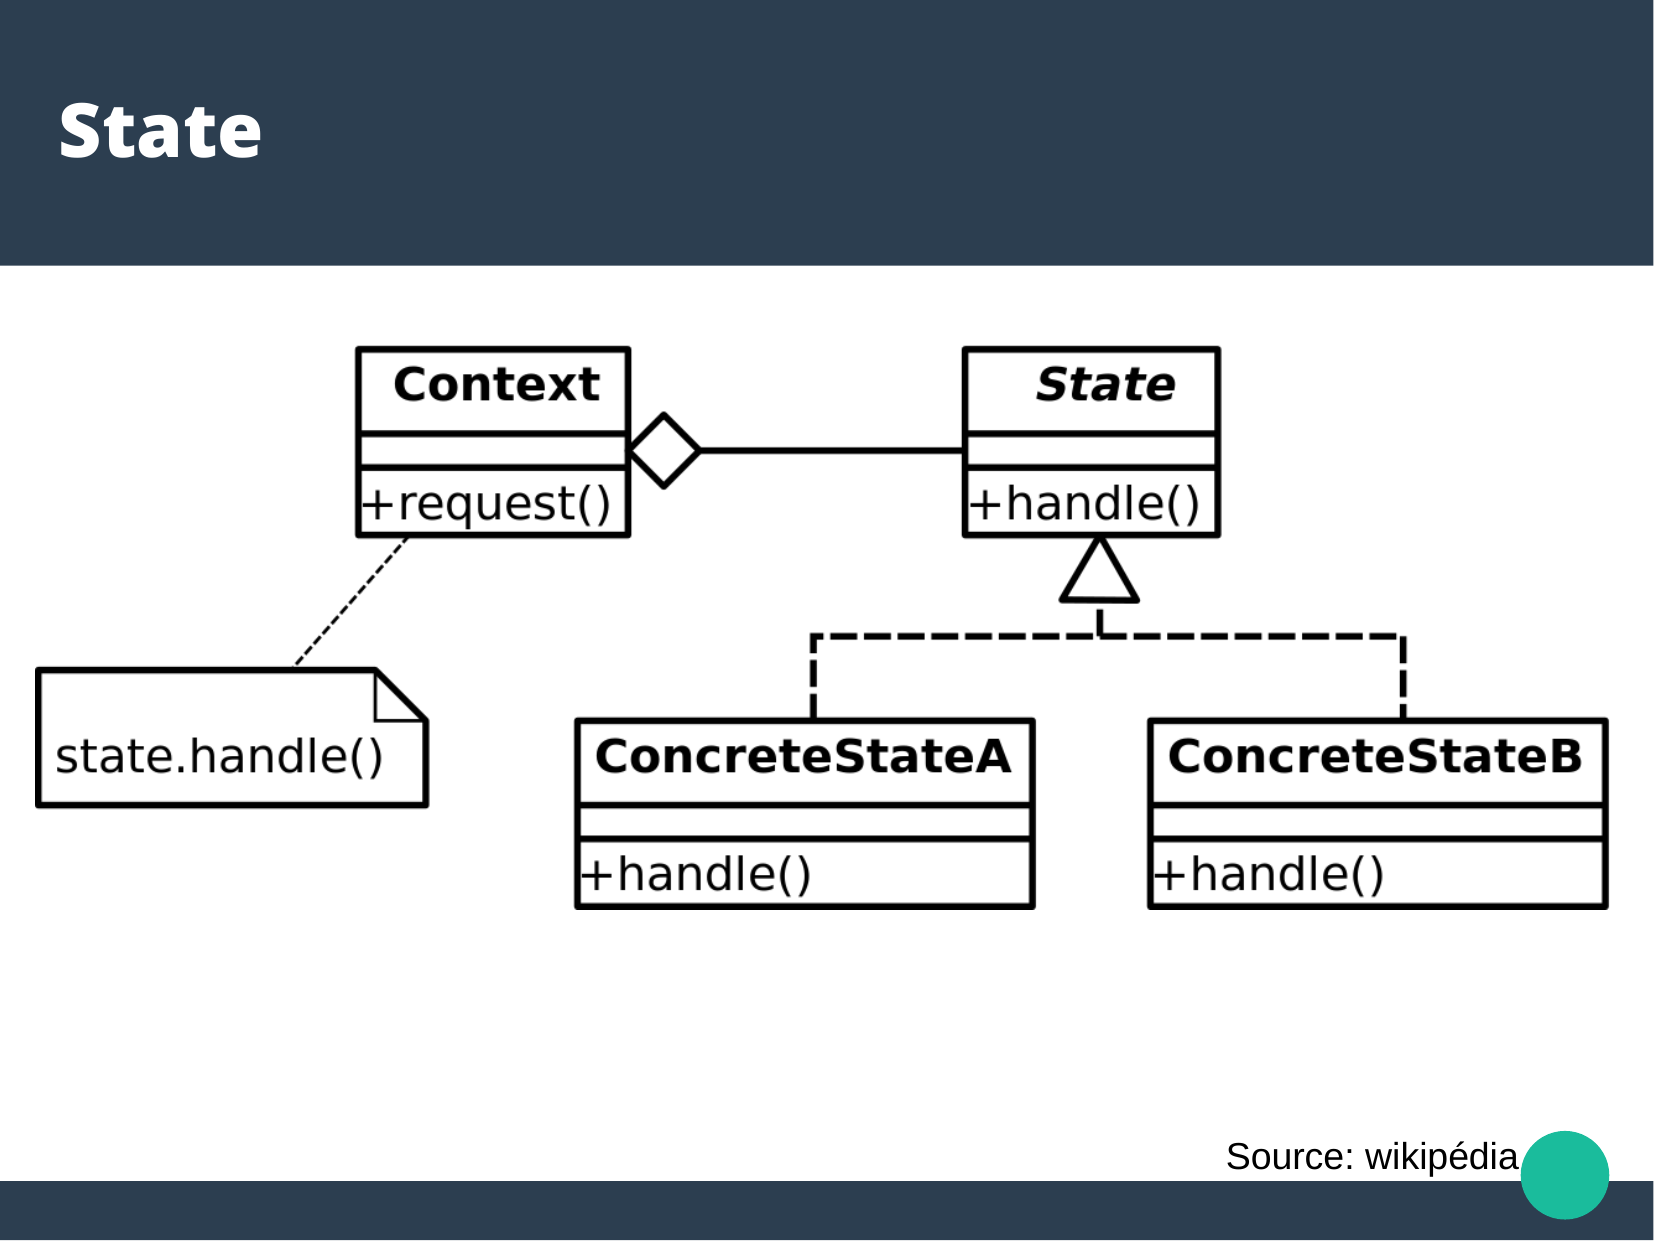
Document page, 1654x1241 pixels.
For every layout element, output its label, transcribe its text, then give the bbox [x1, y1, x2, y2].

text_box Source: wikipédia [1211, 1127, 1534, 1185]
title State [59, 49, 1595, 207]
picture [35, 336, 1619, 910]
